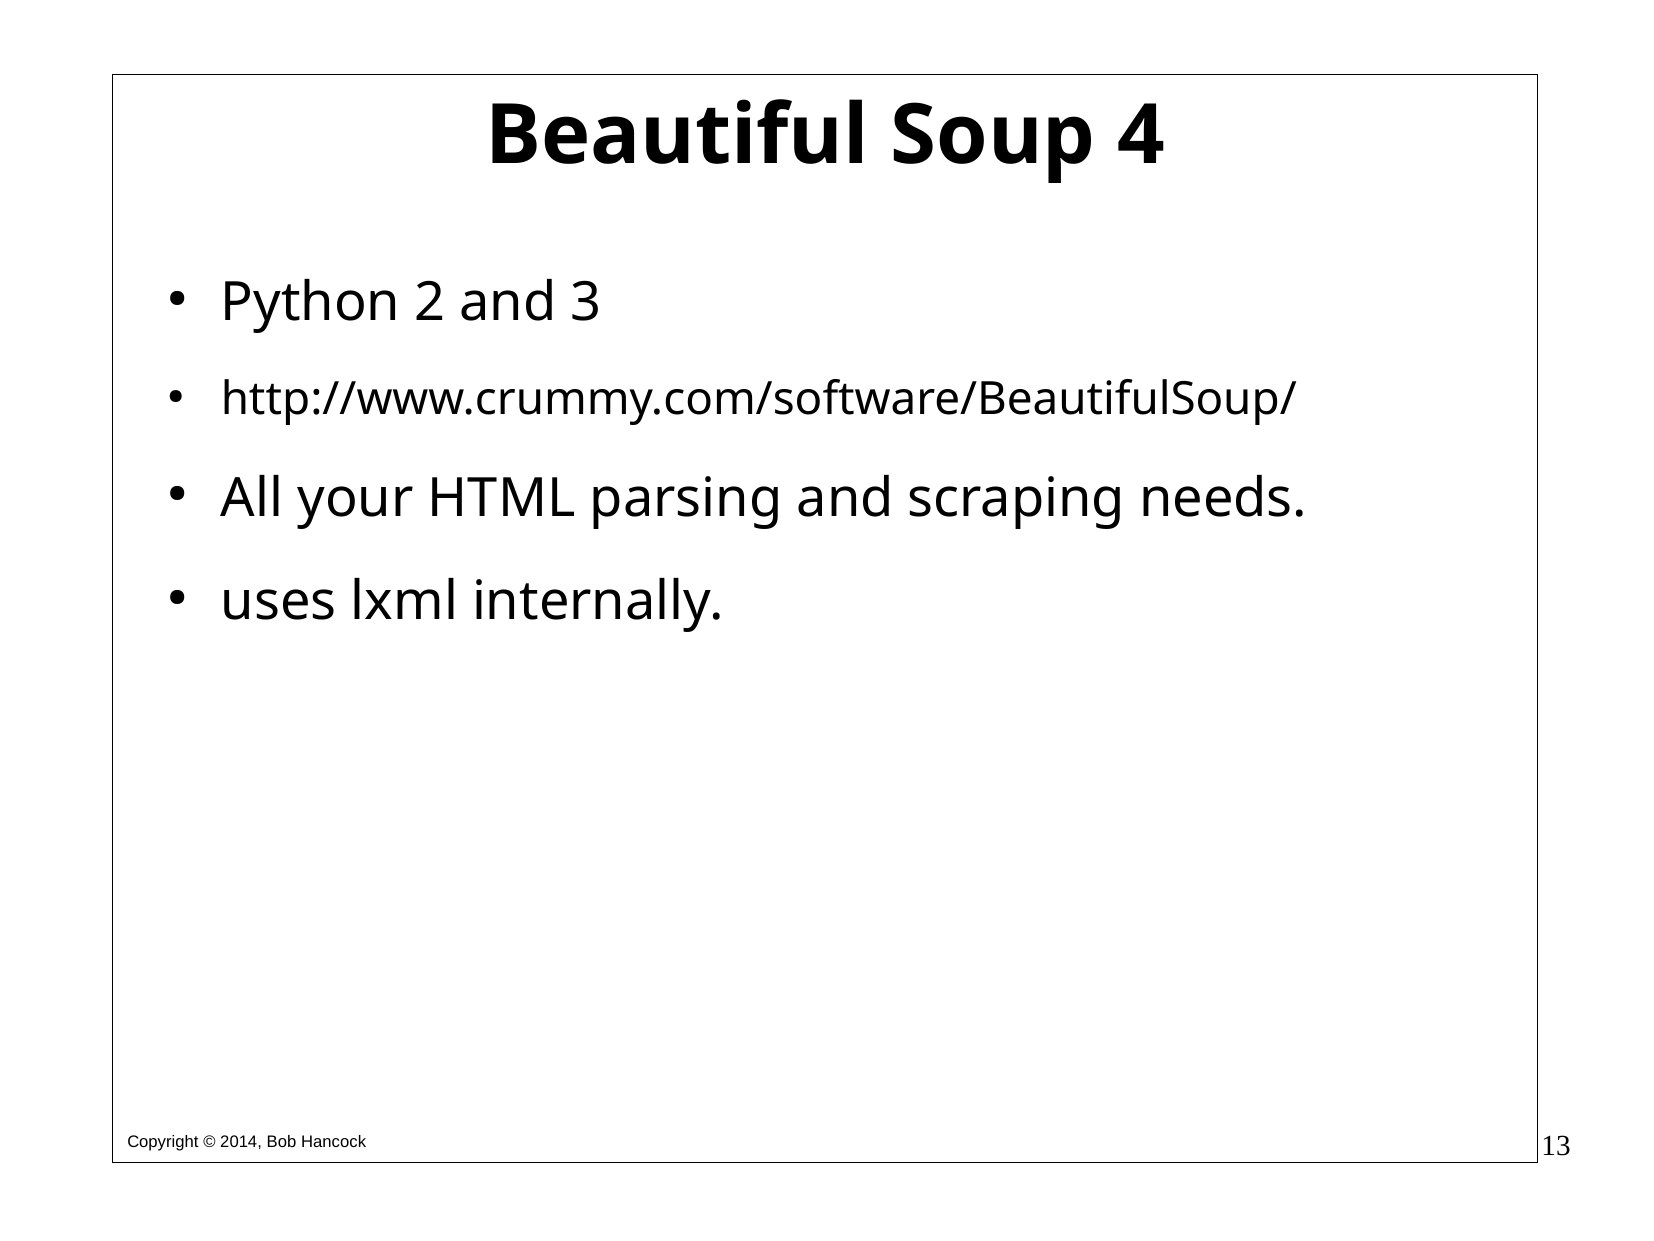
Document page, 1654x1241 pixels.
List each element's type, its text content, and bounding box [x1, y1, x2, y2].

text_box Copyright © 2014, Bob Hancock [112, 1125, 381, 1159]
title Beautiful Soup 4 [112, 75, 1538, 188]
list Python 2 and 3 http://www.crummy.com/software/BeautifulSoup/ All your HTML parsing and scraping needs. uses lxml internally. [150, 262, 1501, 1126]
